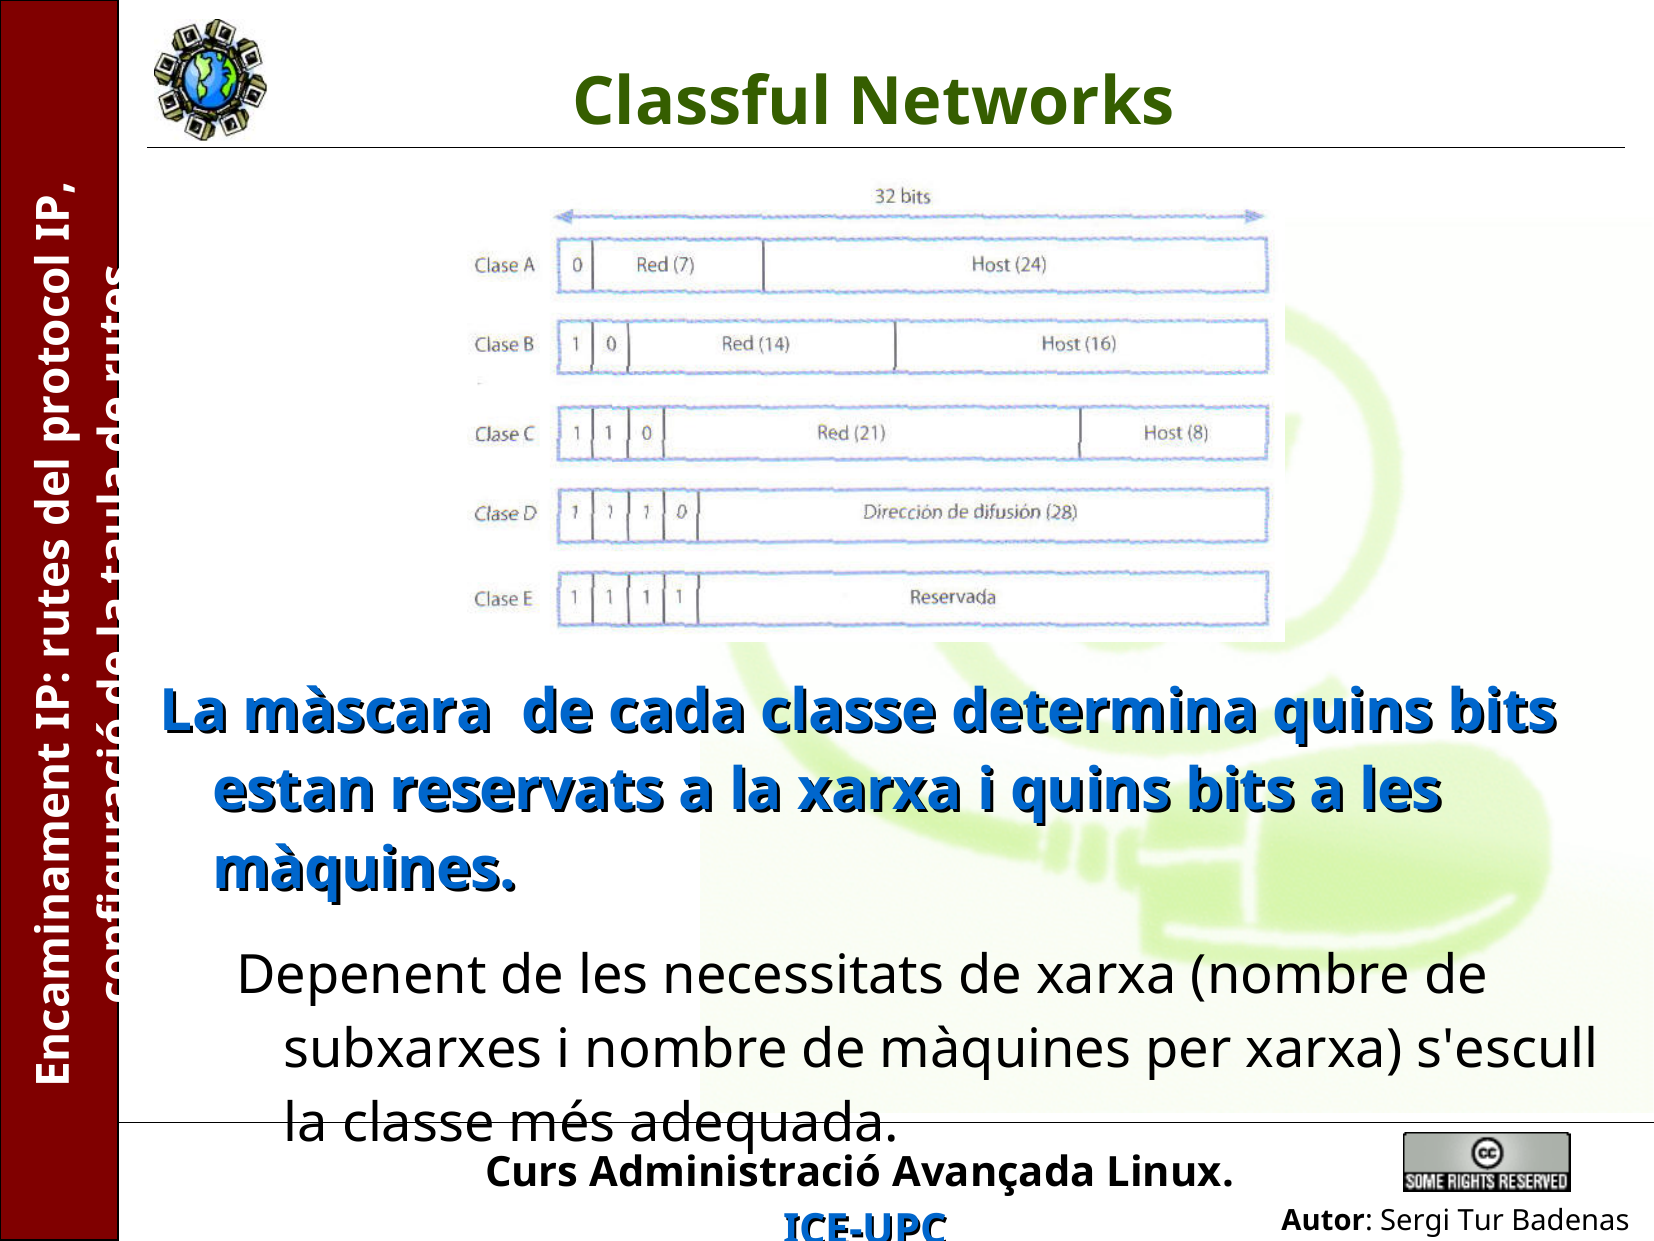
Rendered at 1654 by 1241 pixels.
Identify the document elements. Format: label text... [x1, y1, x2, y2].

picture [1403, 1132, 1571, 1192]
list La màscara de cada classe determina quins bits estan reservats a la xarxa i quins bits a les màquines. Depenent de les necessitats de xarxa (nombre de subxarxes i nombre de màquines per xarxa) s'escull la classe més adequada. [141, 667, 1630, 1096]
picture [457, 168, 1654, 1113]
title Classful Networks [129, 56, 1619, 141]
picture [154, 19, 268, 56]
